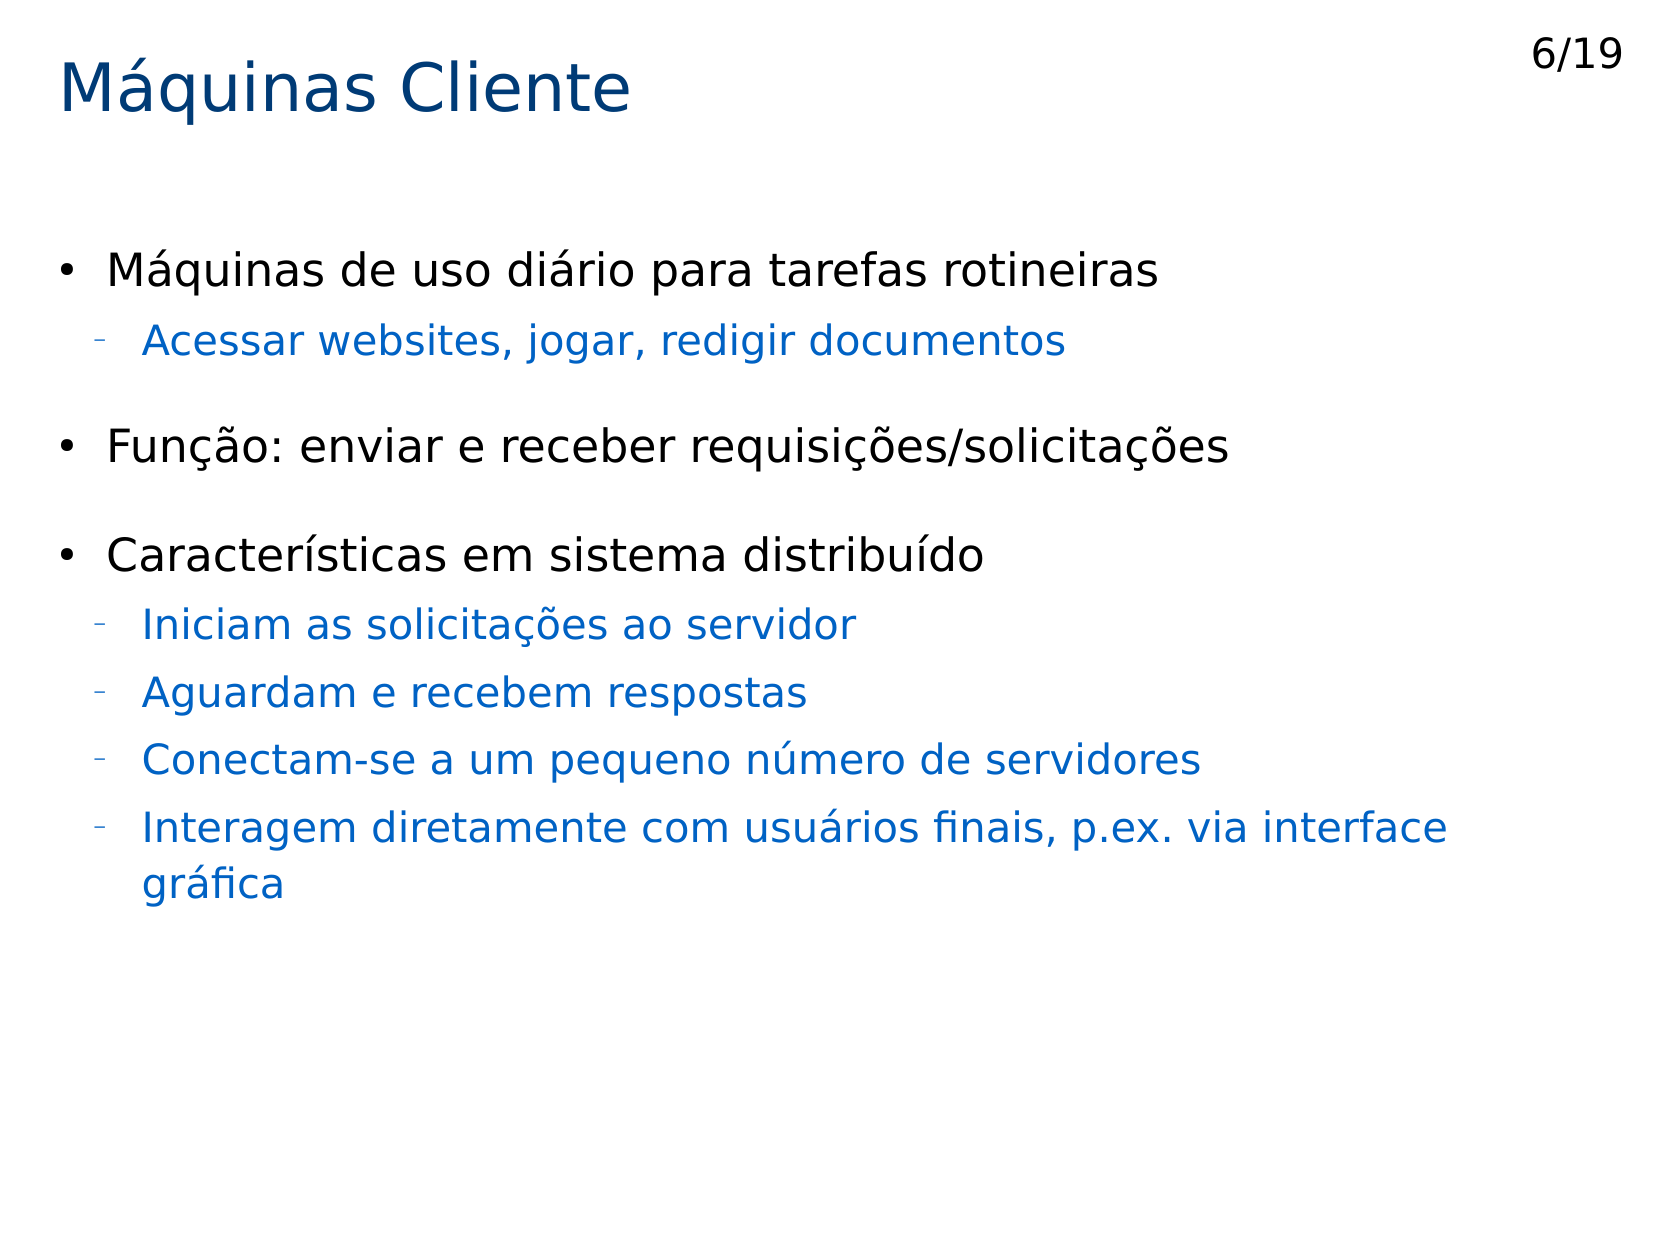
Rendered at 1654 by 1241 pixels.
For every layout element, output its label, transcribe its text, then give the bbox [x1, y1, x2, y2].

title Máquinas Cliente [59, 29, 1506, 148]
list Máquinas de uso diário para tarefas rotineiras Acessar websites, jogar, redigir documentos Função: enviar e receber requisições/solicitações Características em sistema distribuído Iniciam as solicitações ao servidor Aguardam e recebem respostas Conectam-se a um pequeno número de servidores Interagem diretamente com usuários finais, p.ex. via interface gráfica [59, 236, 1595, 1211]
